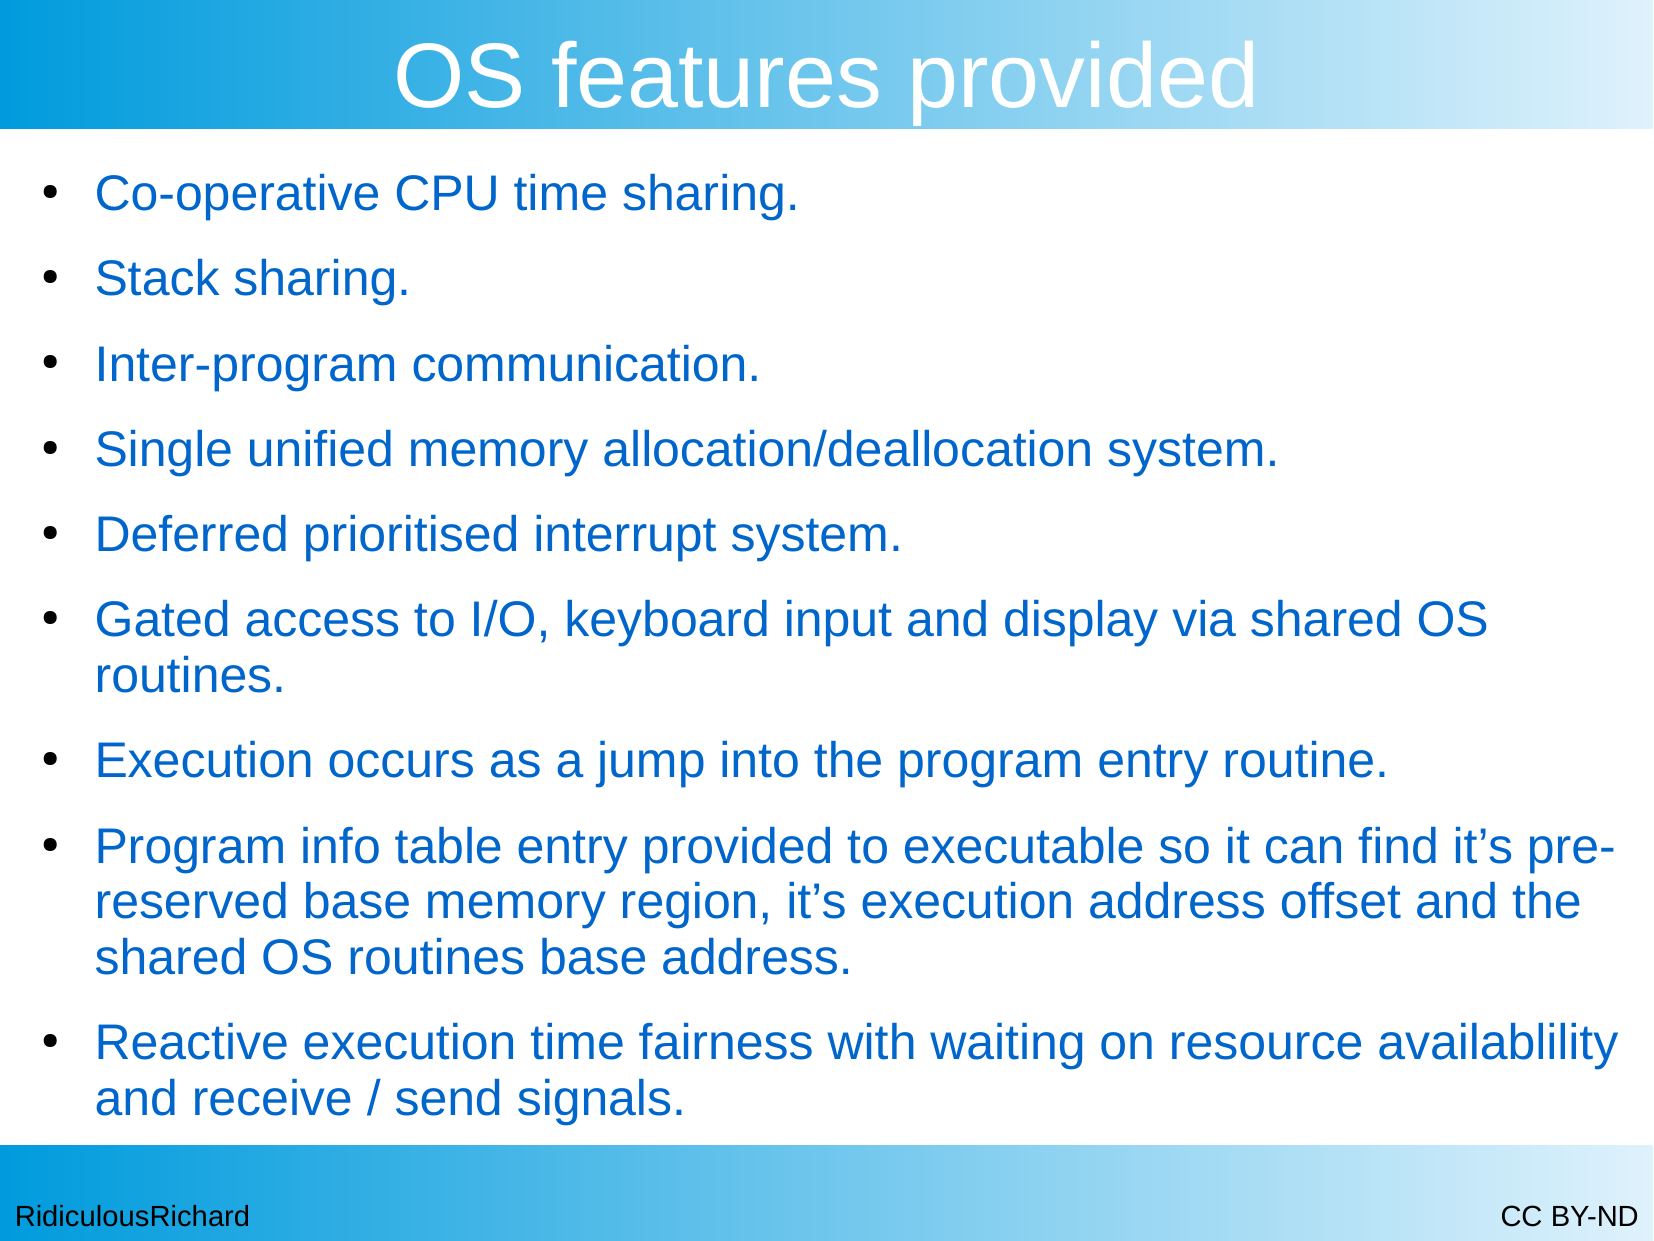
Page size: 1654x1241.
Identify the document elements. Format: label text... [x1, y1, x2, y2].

title OS features provided [82, 23, 1571, 129]
list Co-operative CPU time sharing. Stack sharing. Inter-program communication. Single unified memory allocation/deallocation system. Deferred prioritised interrupt system. Gated access to I/O, keyboard input and display via shared OS routines. Execution occurs as a jump into the program entry routine. Program info table entry provided to executable so it can find it’s pre-reserved base memory region, it’s execution address offset and the shared OS routines base address. Reactive execution time fairness with waiting on resource availablility and receive / send signals. [23, 165, 1630, 1123]
